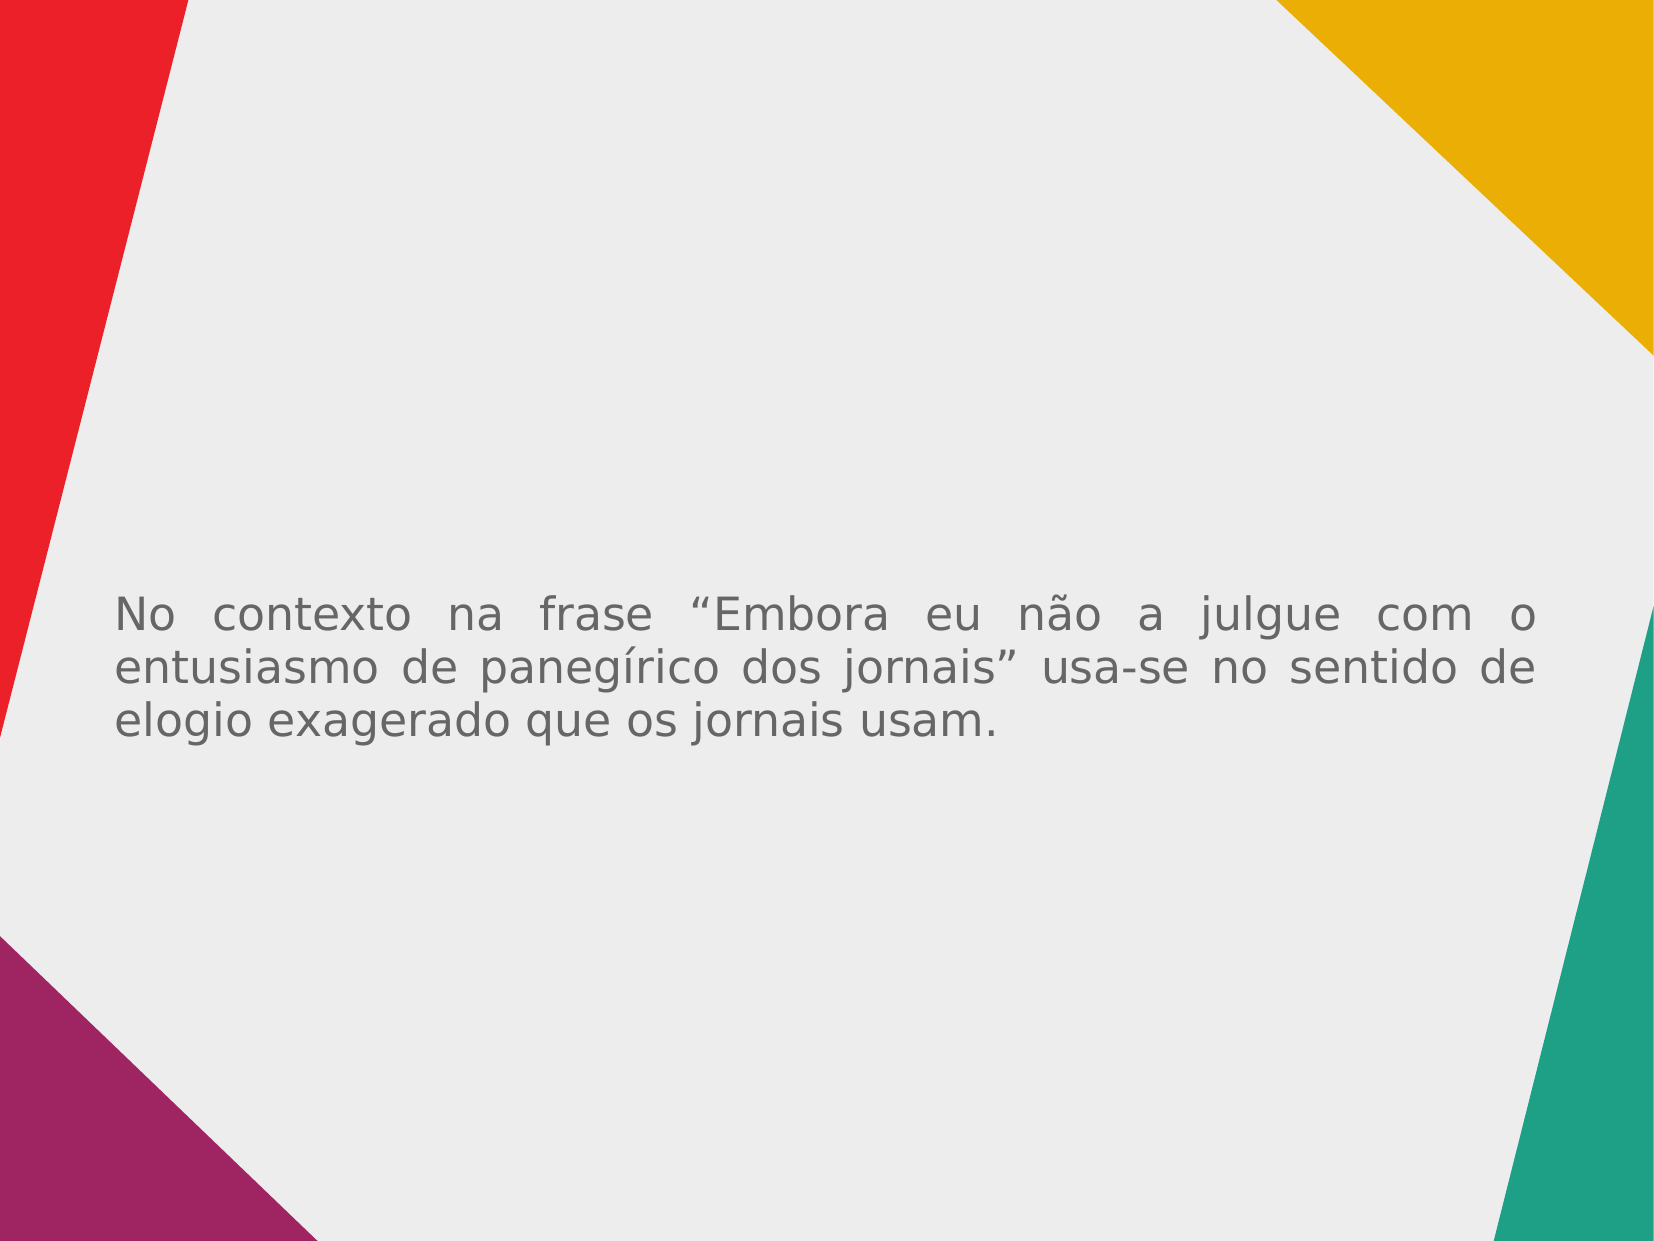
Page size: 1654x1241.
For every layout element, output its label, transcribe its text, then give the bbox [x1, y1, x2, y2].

text_box No contexto na frase “Embora eu não a julgue com o entusiasmo de panegírico dos jornais” usa-se no sentido de elogio exagerado que os jornais usam. [114, 302, 1539, 1033]
